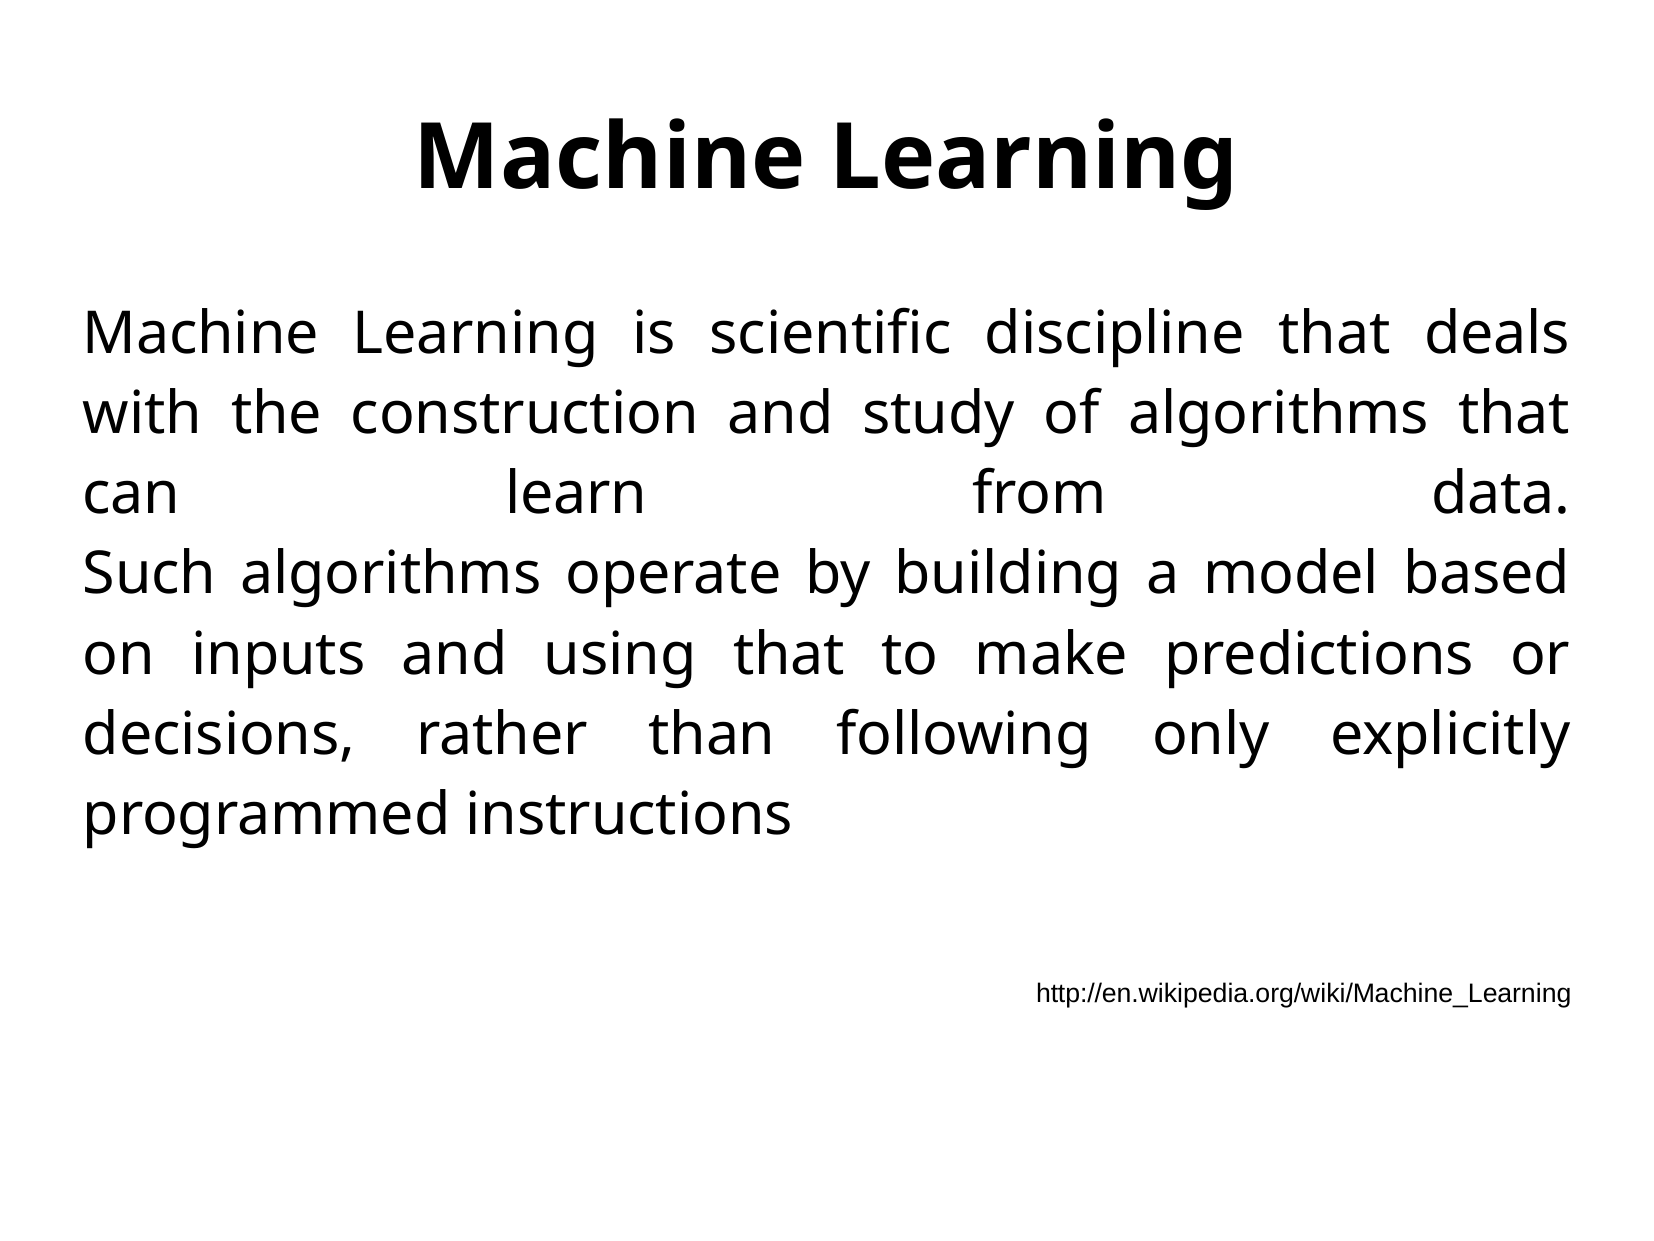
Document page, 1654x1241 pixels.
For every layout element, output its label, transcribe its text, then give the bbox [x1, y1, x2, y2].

title Machine Learning [82, 49, 1571, 257]
list Machine Learning is scientific discipline that deals with the construction and study of algorithms that can learn from data. Such algorithms operate by building a model based on inputs and using that to make predictions or decisions, rather than following only explicitly programmed instructions http://en.wikipedia.org/wiki/Machine_Learning [82, 290, 1571, 1010]
